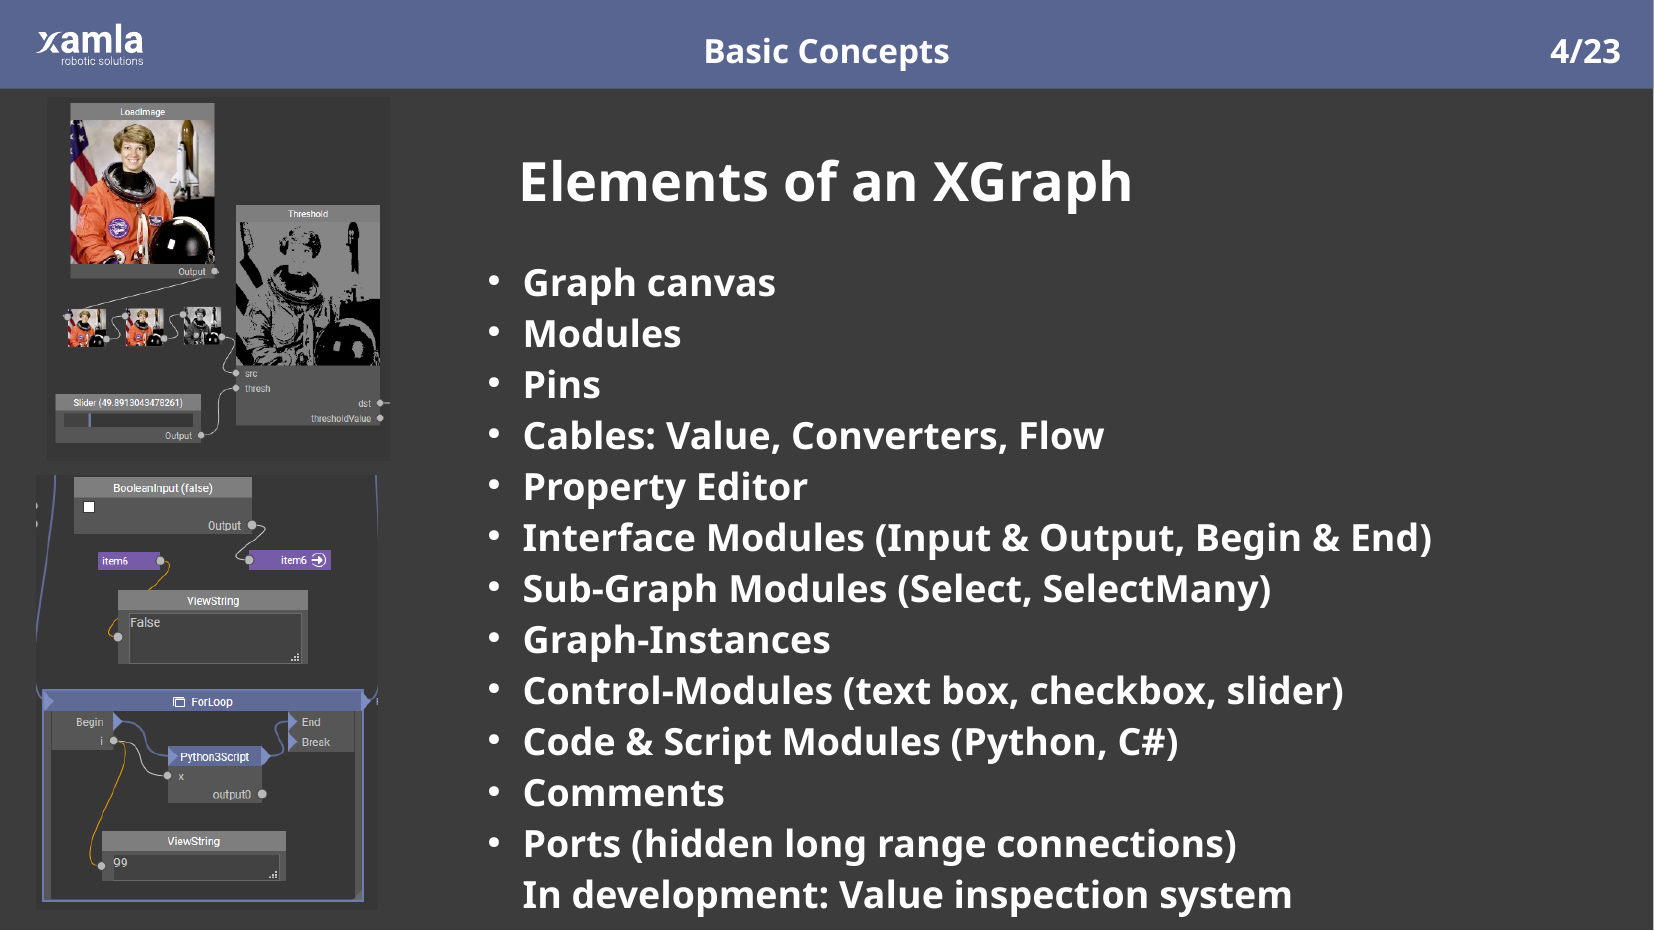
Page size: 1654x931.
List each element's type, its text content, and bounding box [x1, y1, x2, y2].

text_box [0, 0, 1654, 89]
picture [47, 97, 390, 461]
text_box Elements of an XGraph [390, 135, 1465, 228]
text_box Graph canvas Modules Pins Cables: Value, Converters, Flow Property Editor Interface Modules (Input & Output, Begin & End) Sub-Graph Modules (Select, SelectMany) Graph-Instances Control-Modules (text box, checkbox, slider) Code & Script Modules (Python, C#) Comments Ports (hidden long range connections) In development: Value inspection system [472, 249, 1630, 931]
picture [36, 475, 378, 910]
picture [35, 23, 143, 65]
text_box 4/23 [1511, 20, 1636, 83]
text_box Basic Concepts [296, 20, 1357, 83]
